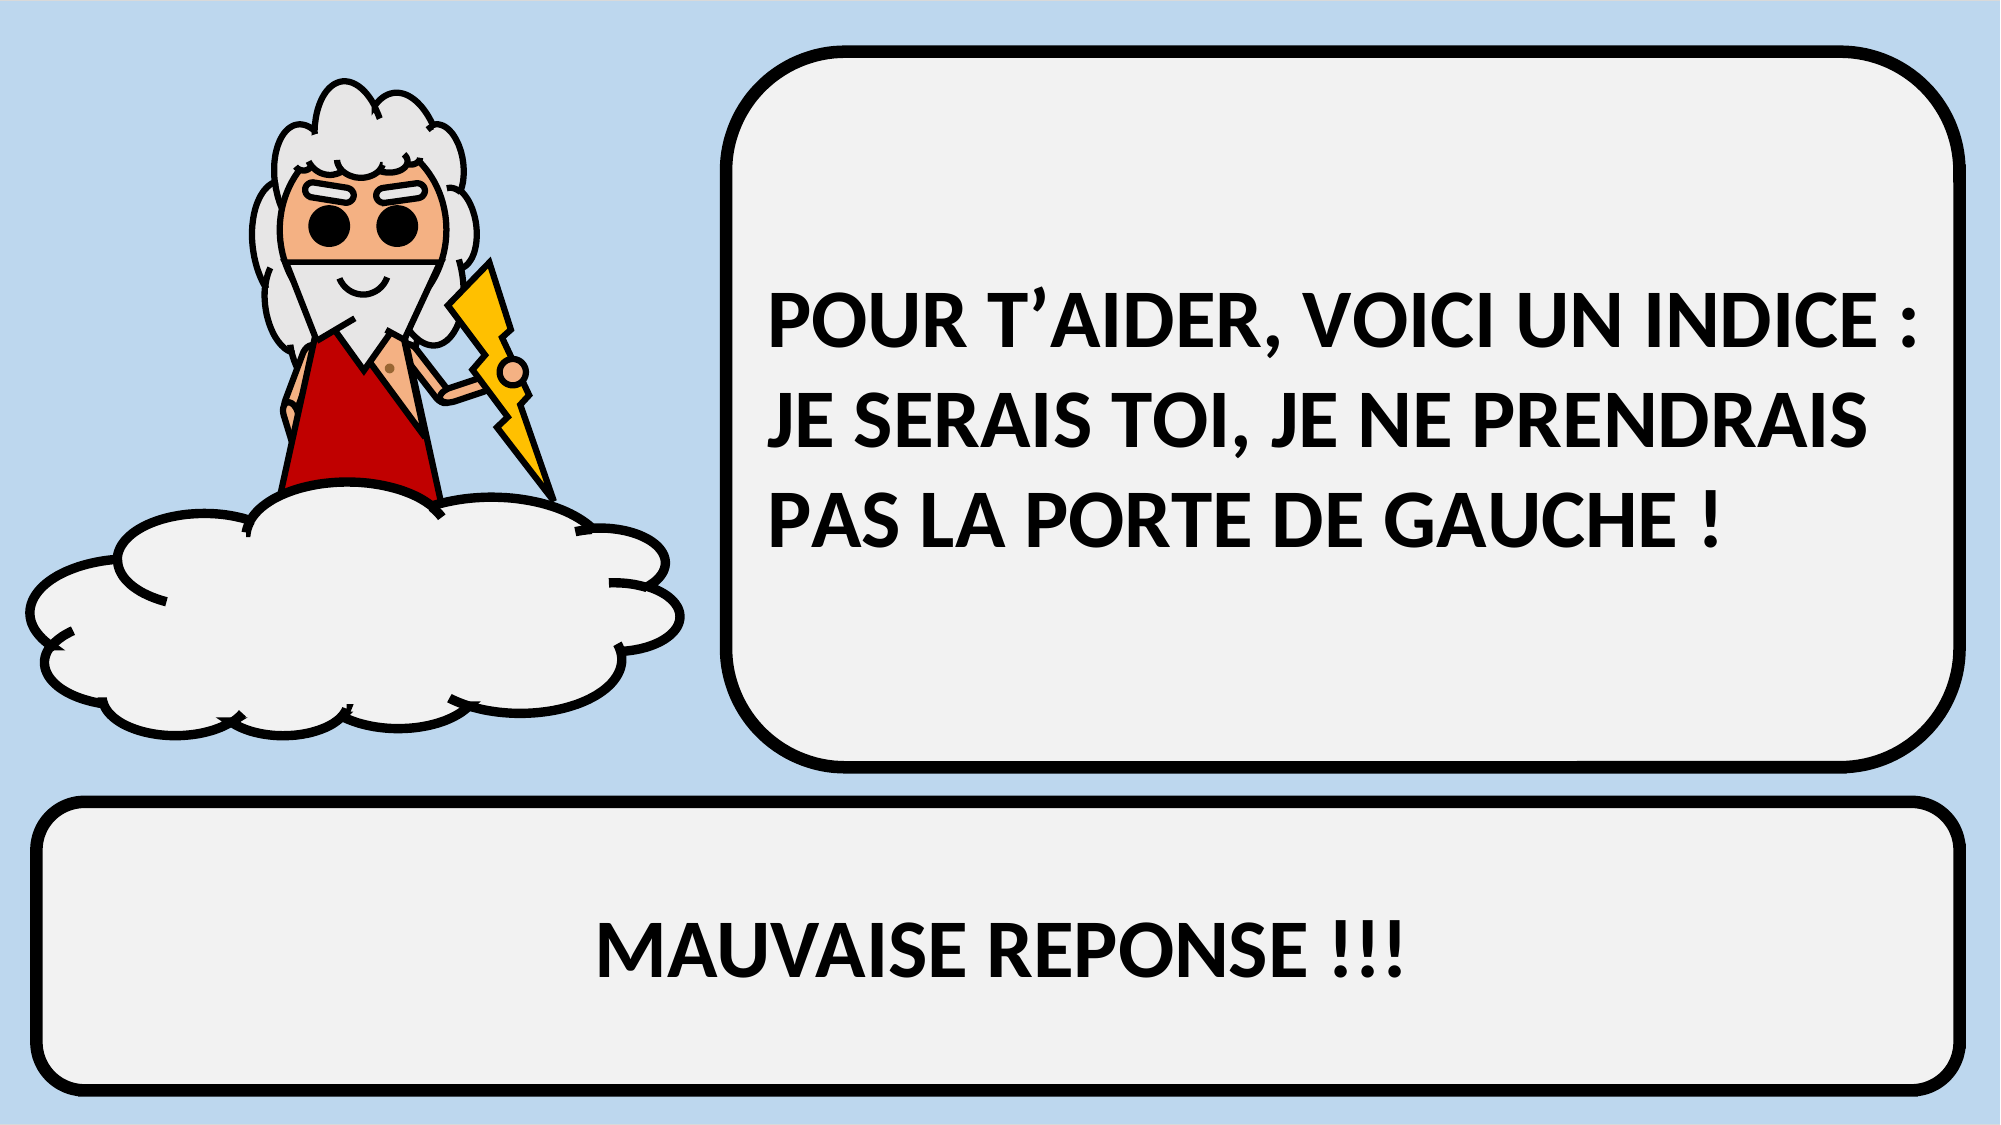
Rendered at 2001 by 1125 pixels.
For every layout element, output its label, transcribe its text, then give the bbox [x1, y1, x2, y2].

text_box [0, 0, 2000, 1125]
text_box POUR T’AIDER, VOICI UN INDICE : JE SERAIS TOI, JE NE PRENDRAIS PAS LA PORTE DE GAUCHE ! [752, 257, 1947, 572]
text_box MAUVAISE REPONSE !!! [371, 887, 1633, 1004]
